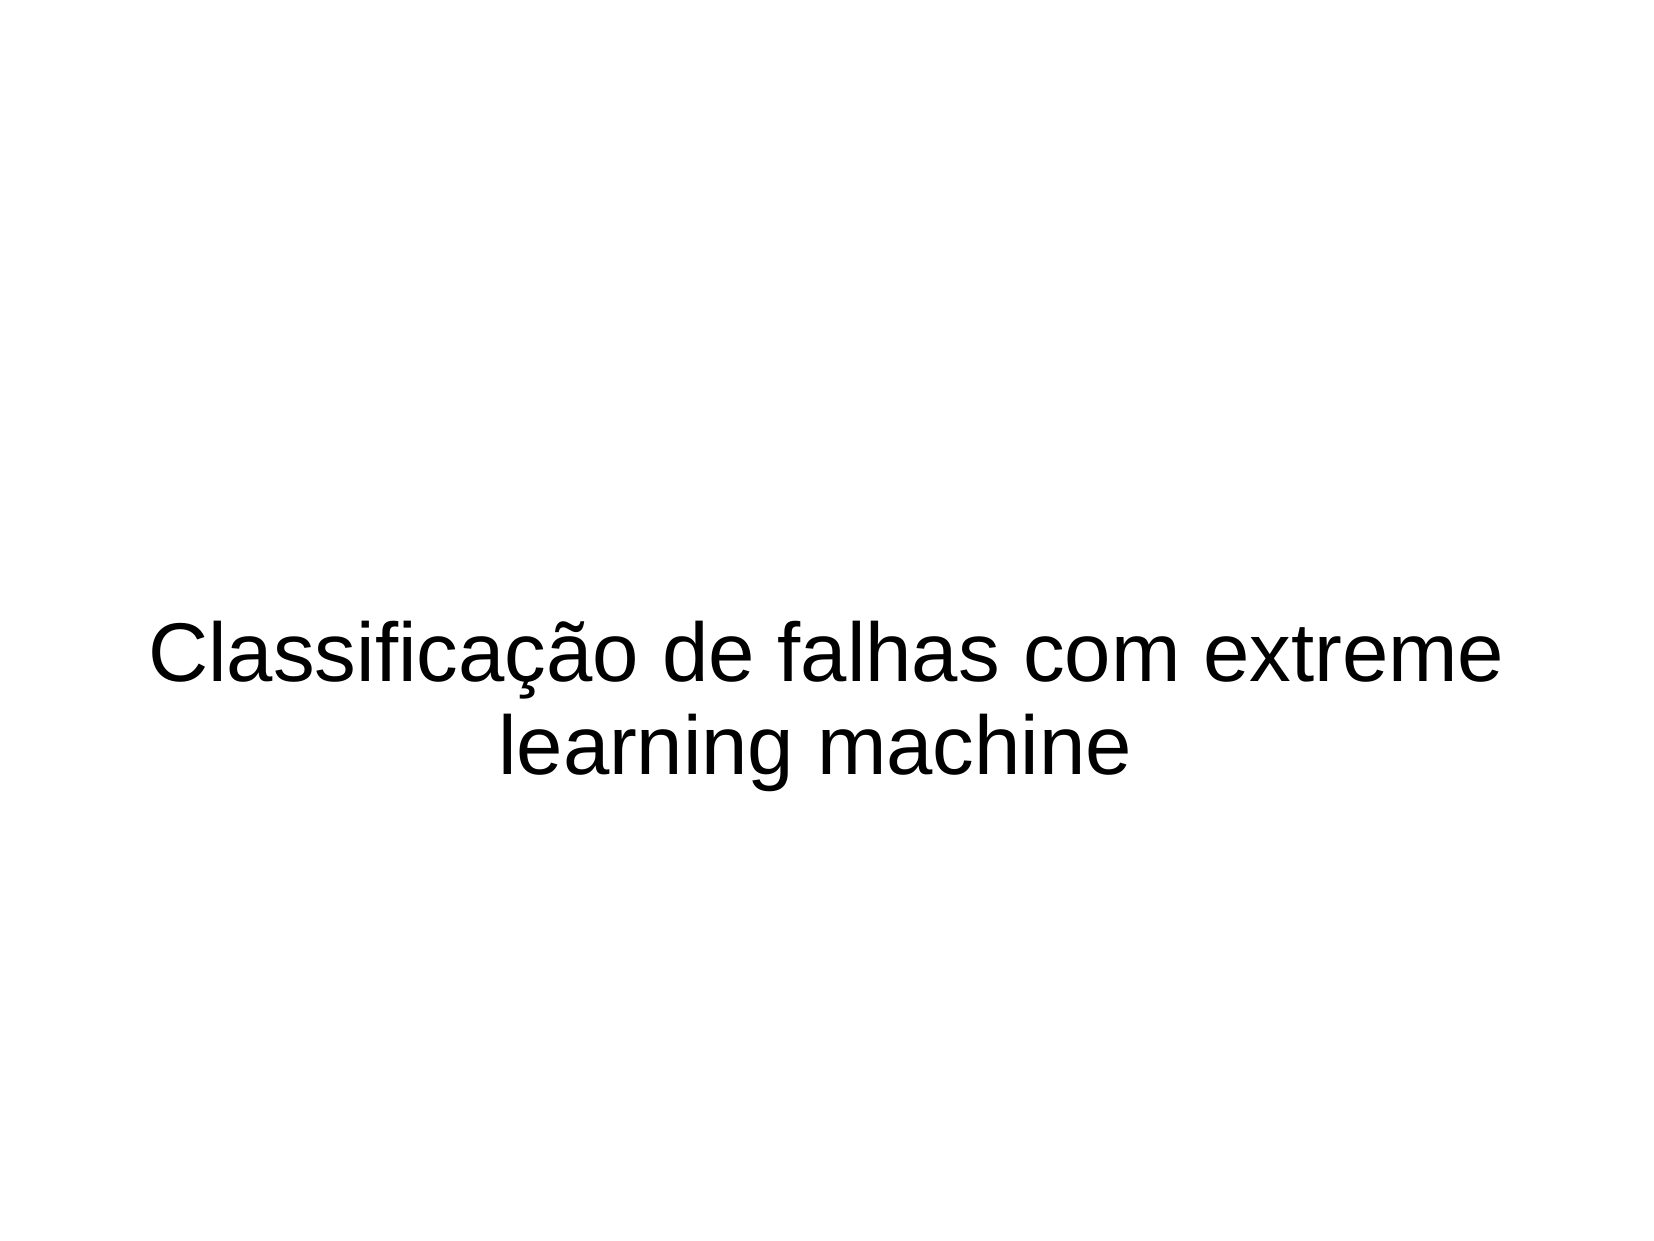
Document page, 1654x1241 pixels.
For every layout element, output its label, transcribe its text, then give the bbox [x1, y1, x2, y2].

subtitle Classificação de falhas com extreme learning machine [82, 290, 1571, 1109]
